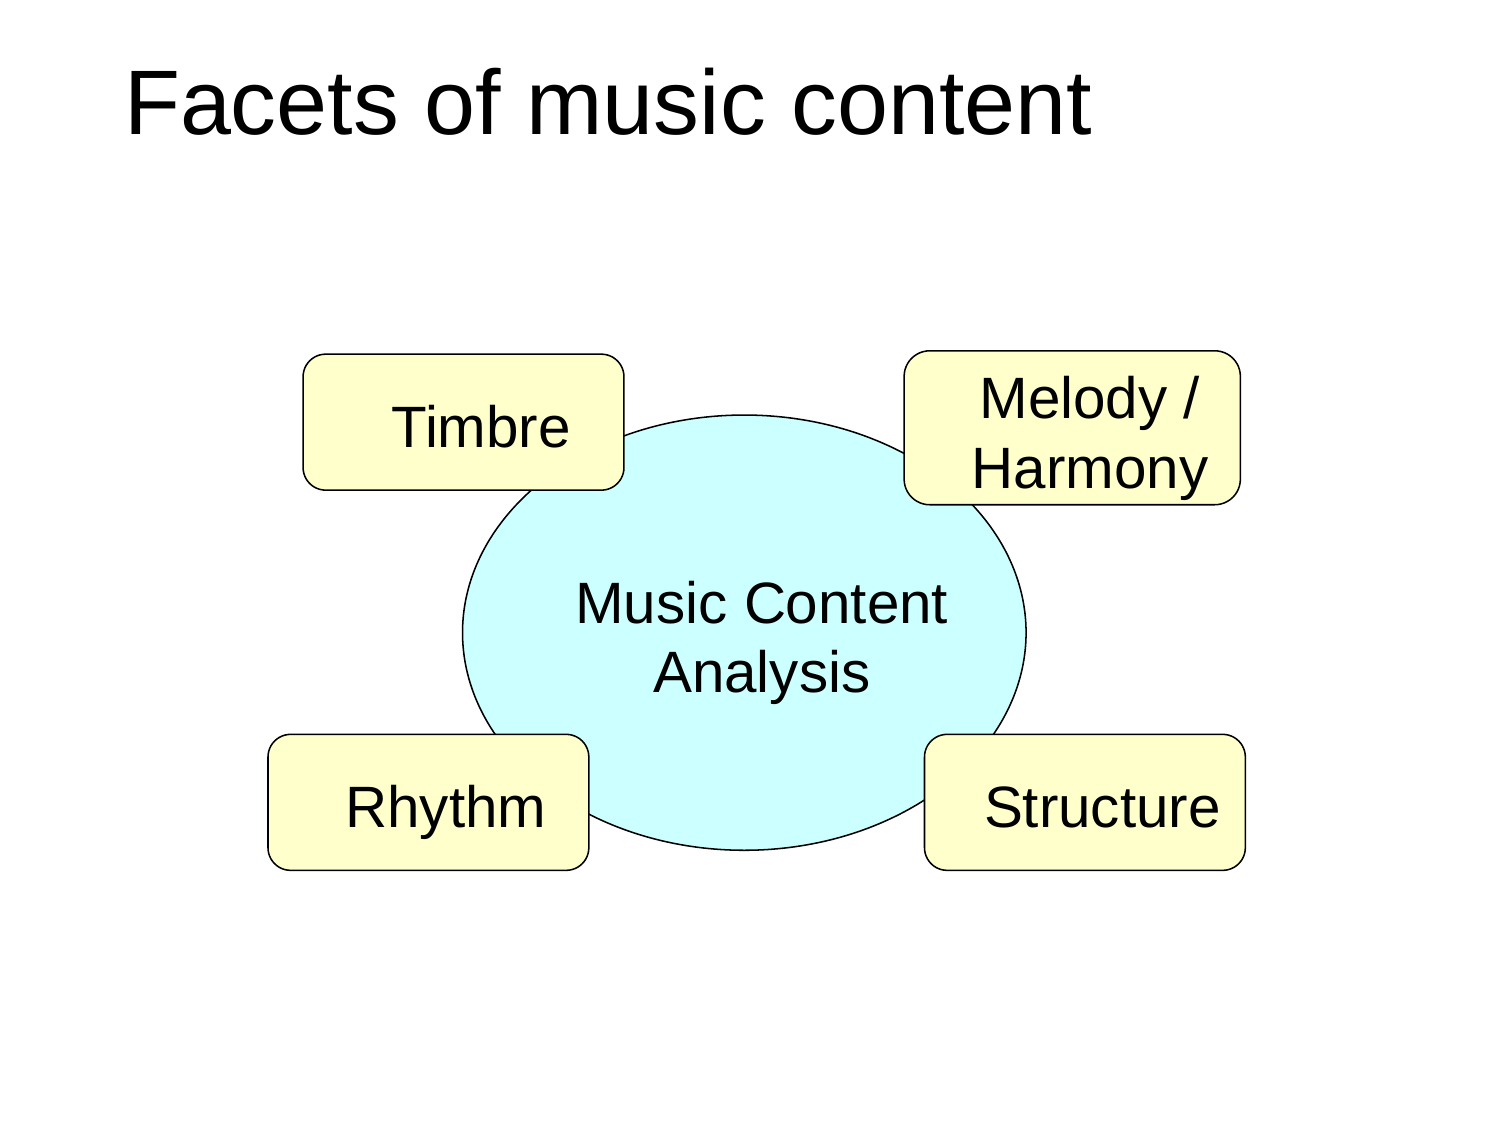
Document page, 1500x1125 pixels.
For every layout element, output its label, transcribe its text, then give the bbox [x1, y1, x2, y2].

text_box Music Content Analysis [462, 415, 1027, 851]
text_box Rhythm [267, 734, 589, 871]
text_box Structure [924, 734, 1246, 871]
text_box Timbre [303, 354, 624, 491]
text_box Melody / Harmony [904, 350, 1241, 505]
title Facets of music content [76, 13, 1436, 179]
